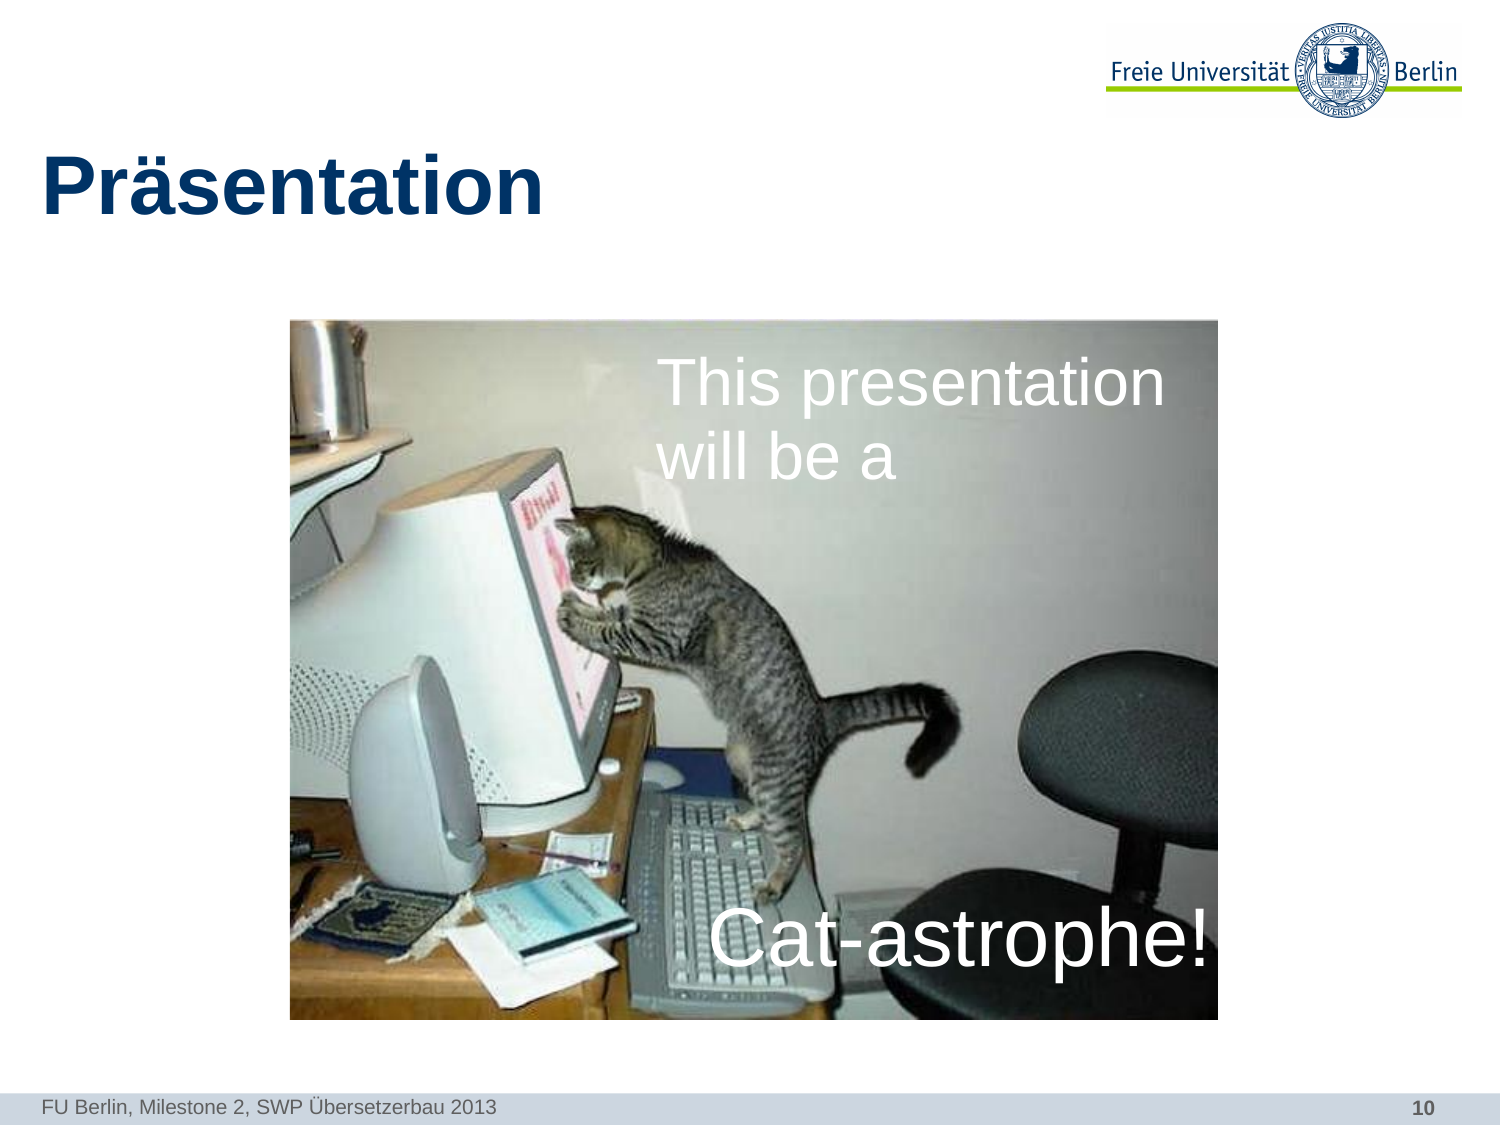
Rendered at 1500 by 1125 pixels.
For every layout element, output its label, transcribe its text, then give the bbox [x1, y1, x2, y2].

picture [289, 319, 1218, 1021]
picture [1106, 23, 1462, 118]
text_box This presentation will be a [656, 344, 1209, 494]
text_box Cat-astrophe! [707, 891, 1266, 985]
title Präsentation [41, 139, 1460, 233]
